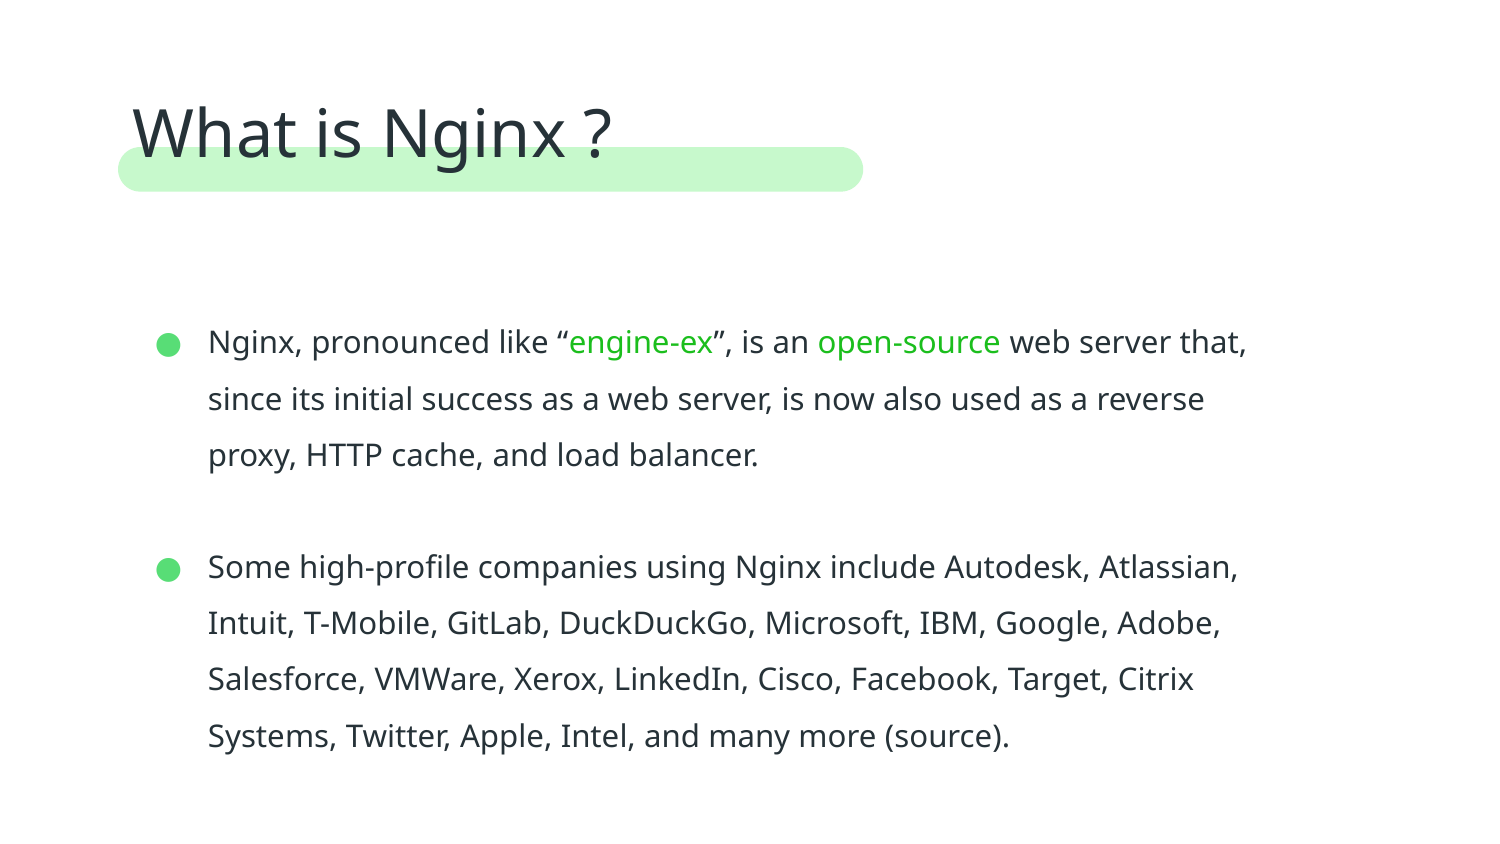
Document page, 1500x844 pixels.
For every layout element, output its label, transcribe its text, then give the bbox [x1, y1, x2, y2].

text_box [119, 177, 862, 192]
text_box Nginx, pronounced like “engine-ex”, is an open-source web server that, since its initial success as a web server, is now also used as a reverse proxy, HTTP cache, and load balancer. Some high-profile companies using Nginx include Autodesk, Atlassian, Intuit, T-Mobile, GitLab, DuckDuckGo, Microsoft, IBM, Google, Adobe, Salesforce, VMWare, Xerox, LinkedIn, Cisco, Facebook, Target, Citrix Systems, Twitter, Apple, Intel, and many more (source). [118, 288, 1292, 769]
text_box What is Nginx ? [118, 76, 1382, 177]
